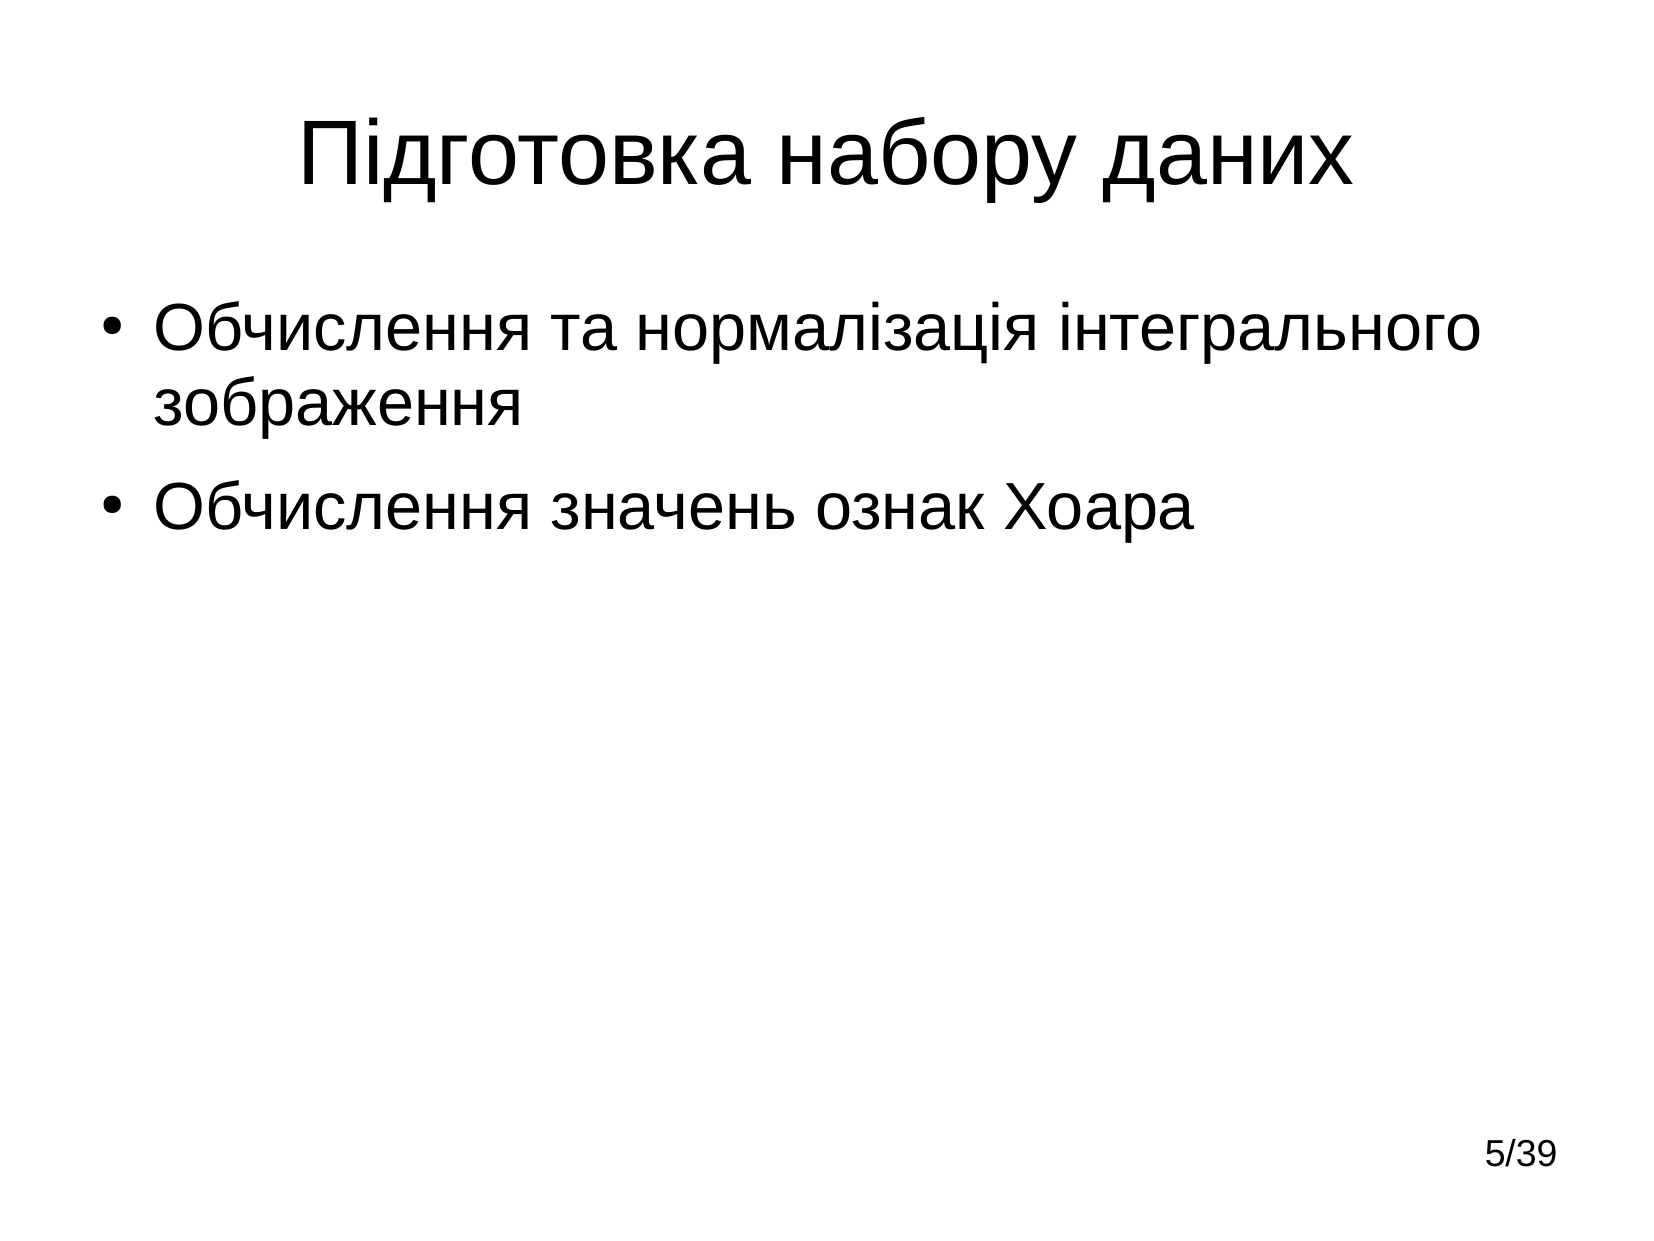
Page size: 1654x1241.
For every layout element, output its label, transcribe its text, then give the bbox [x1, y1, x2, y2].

text_box 5/39 [1470, 1125, 1606, 1182]
list Обчислення та нормалізація інтегрального зображення Обчислення значень ознак Хоара [82, 290, 1571, 1010]
title Підготовка набору даних [82, 49, 1571, 257]
